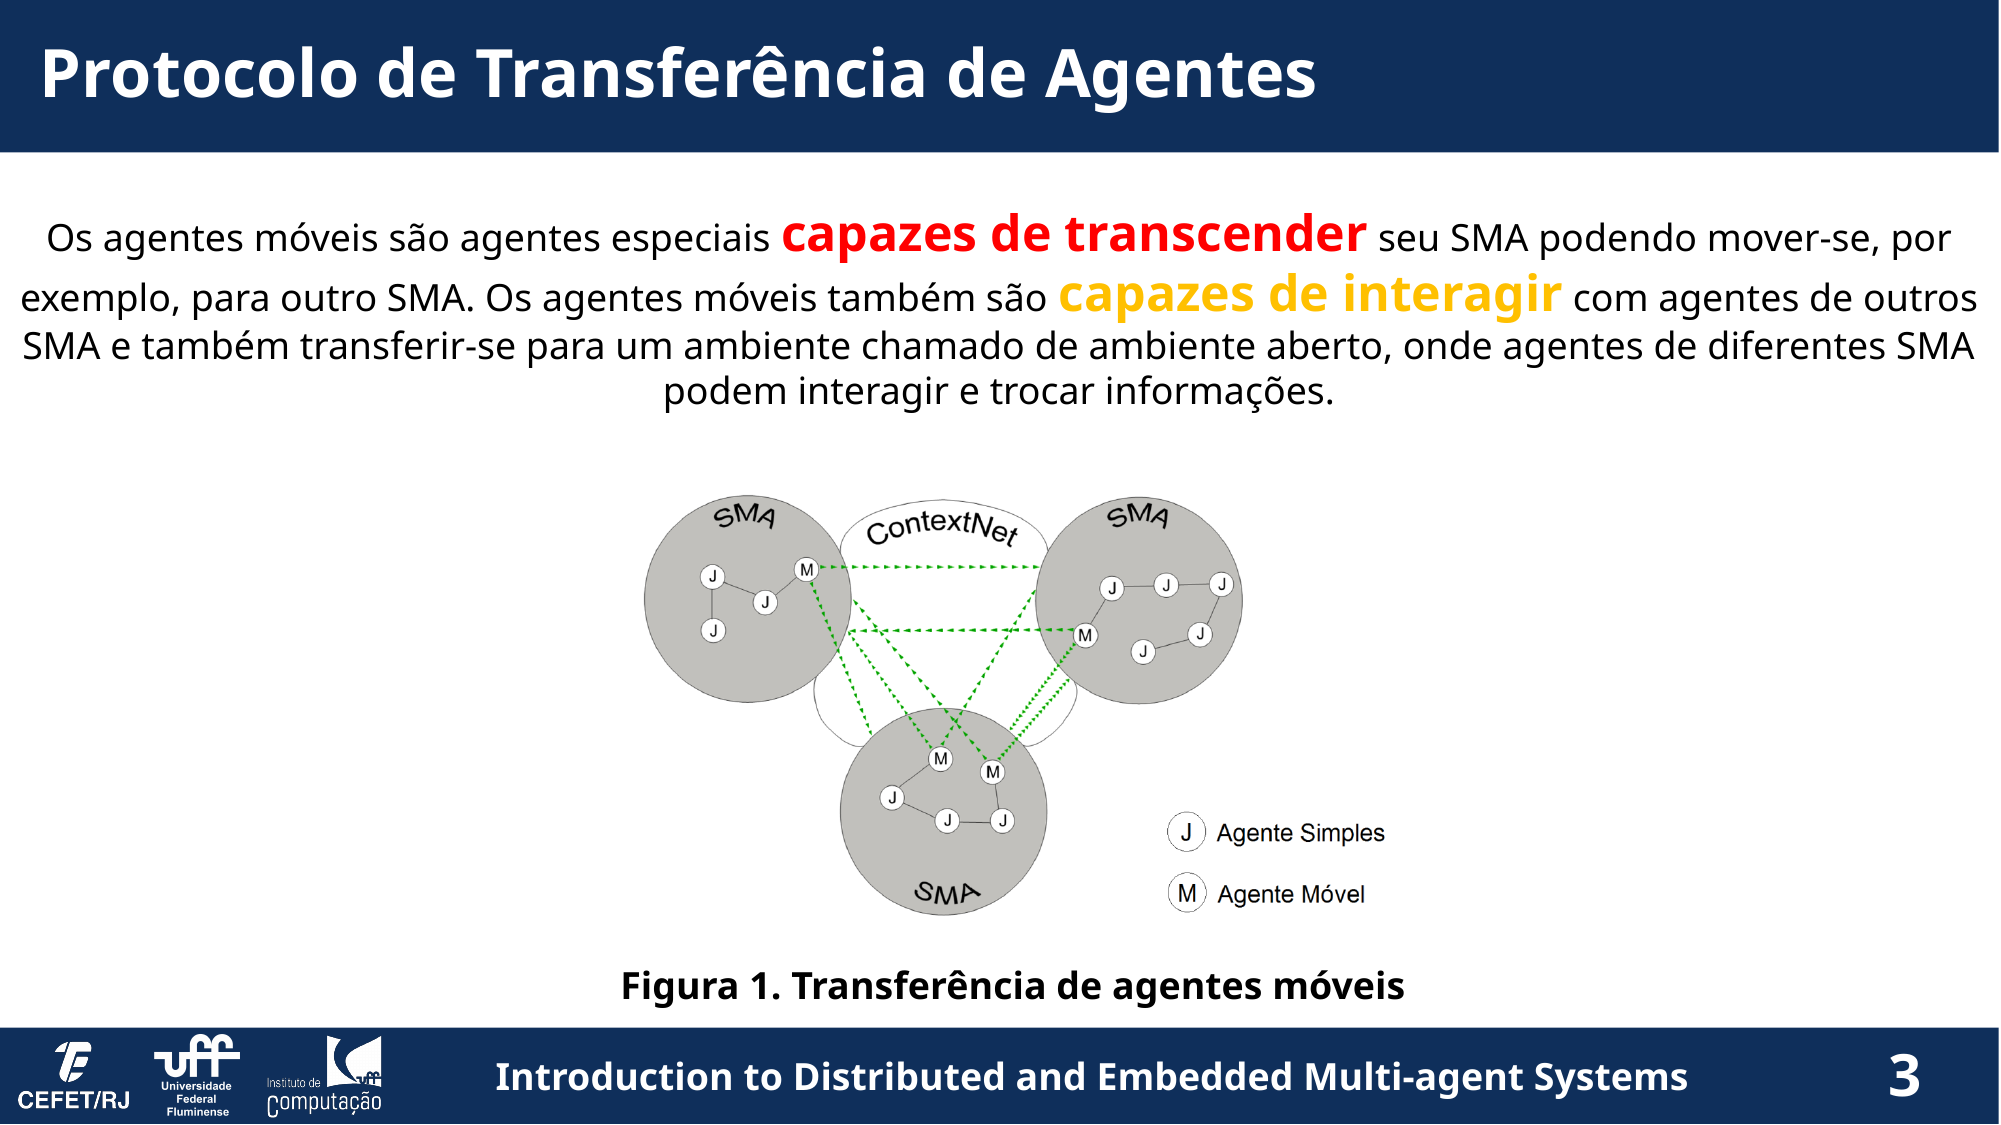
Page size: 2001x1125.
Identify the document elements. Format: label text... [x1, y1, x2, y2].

text_box Figura 1. Transferência de agentes móveis [595, 954, 1422, 1015]
picture [265, 1033, 383, 1118]
picture [18, 1021, 129, 1125]
picture [153, 1033, 241, 1121]
text_box Protocolo de Transferência de Agentes [25, 23, 1999, 119]
picture [626, 473, 1412, 941]
text_box Os agentes móveis são agentes especiais capazes de transcender seu SMA podendo mover-se, por exemplo, para outro SMA. Os agentes móveis também são capazes de interagir com agentes de outros SMA e também transferir-se para um ambiente chamado de ambiente aberto, onde agentes de diferentes SMA podem interagir e trocar informações. [0, 194, 1999, 420]
